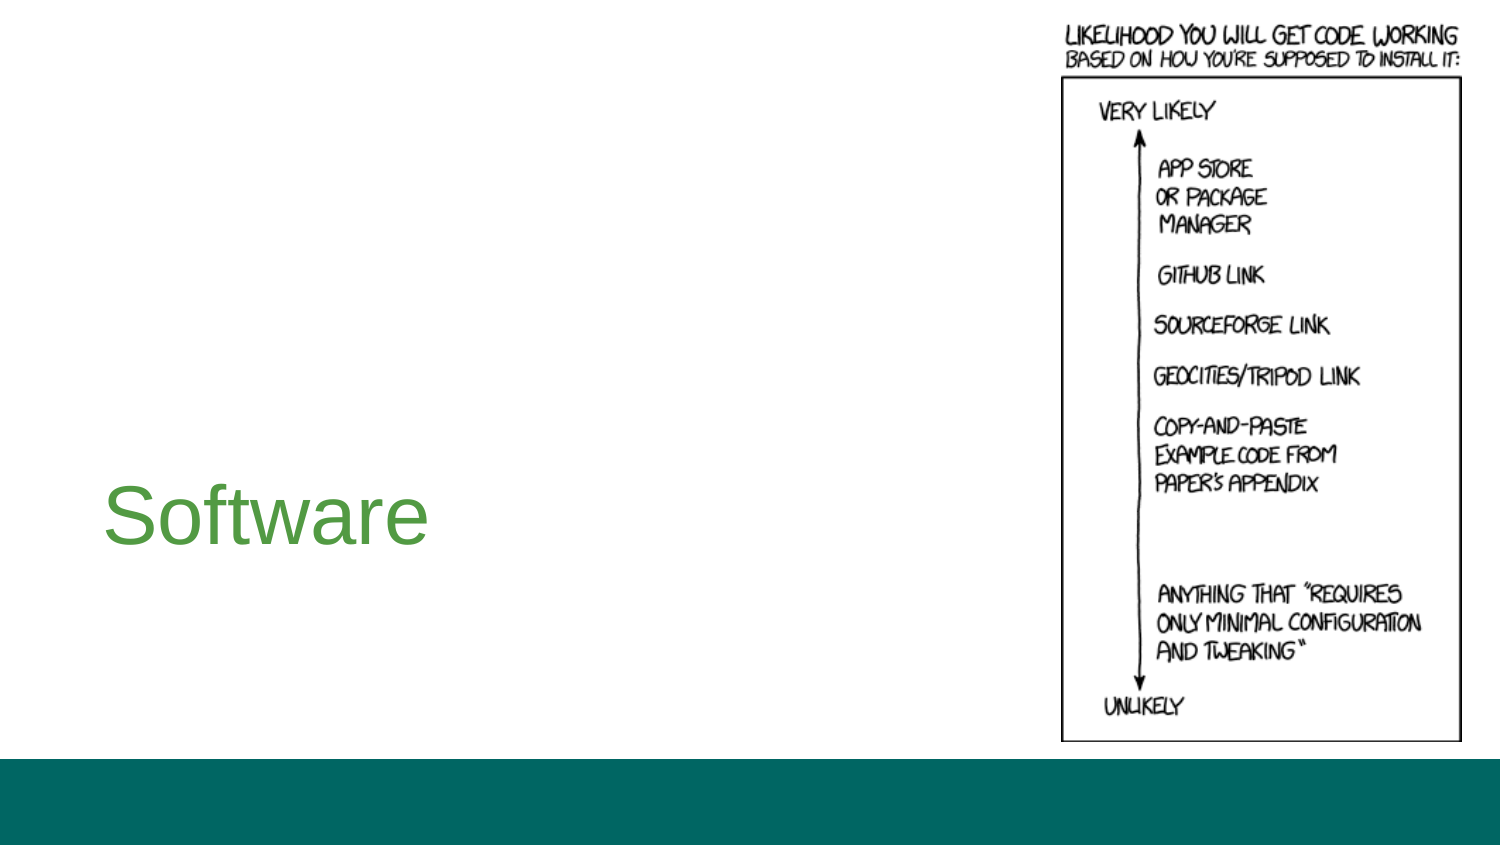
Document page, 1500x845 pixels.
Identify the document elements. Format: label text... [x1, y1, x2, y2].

title Software [102, 210, 1061, 562]
picture [1061, 18, 1462, 742]
